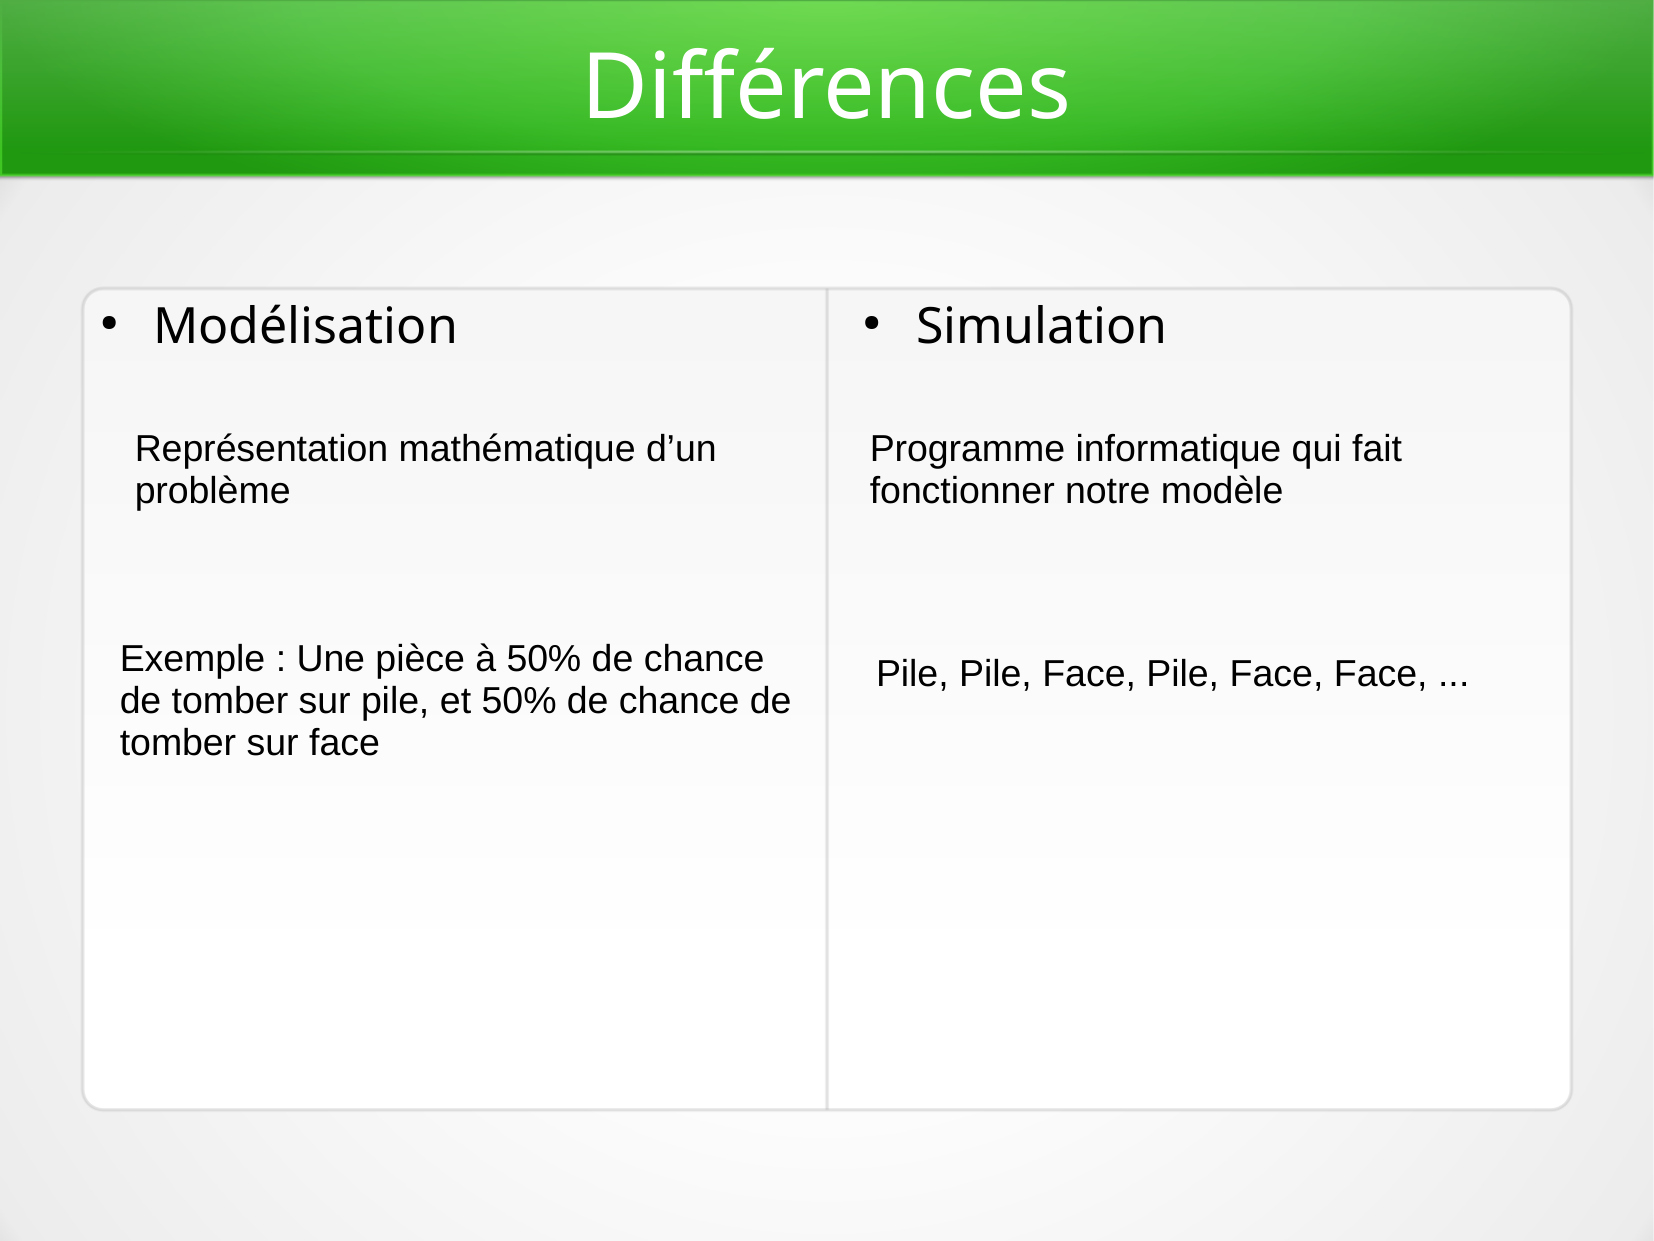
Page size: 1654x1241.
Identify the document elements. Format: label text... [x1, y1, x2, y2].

text_box Programme informatique qui fait fonctionner notre modèle [855, 420, 1572, 519]
text_box Exemple : Une pièce à 50% de chance de tomber sur pile, et 50% de chance de tomber sur face [105, 630, 809, 771]
text_box Représentation mathématique d’un problème [120, 420, 781, 519]
title Différences [82, 11, 1571, 154]
list Modélisation [82, 290, 809, 1111]
list Simulation [845, 290, 1572, 1111]
text_box Pile, Pile, Face, Pile, Face, Face, ... [861, 645, 1486, 702]
picture [0, 0, 1654, 1241]
